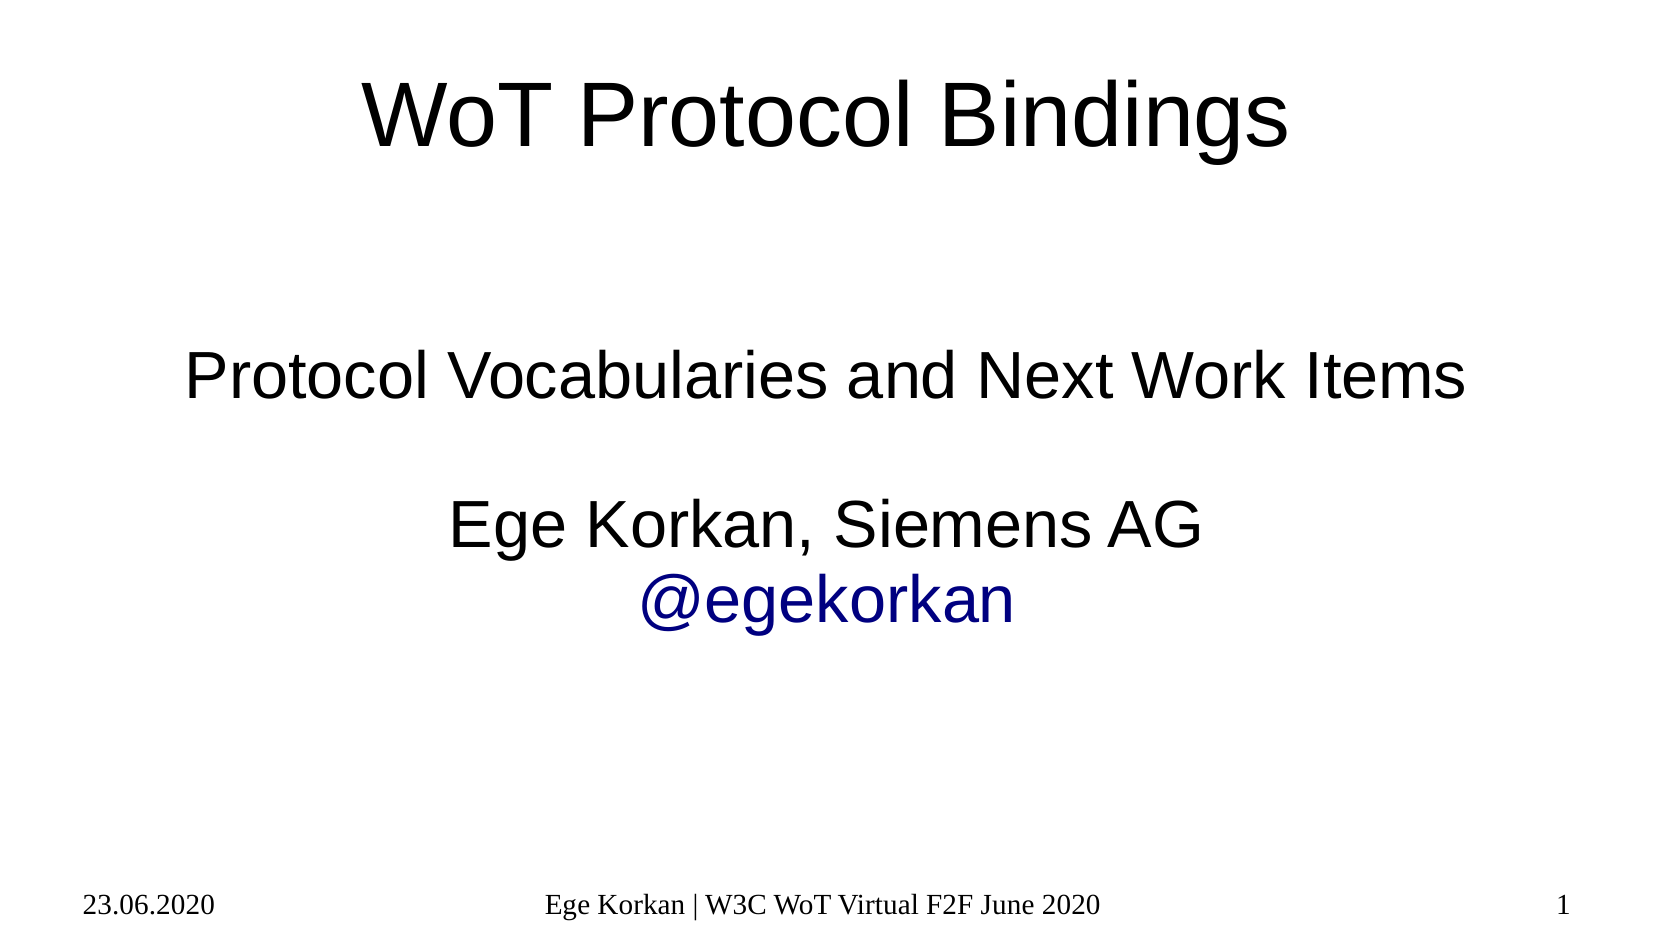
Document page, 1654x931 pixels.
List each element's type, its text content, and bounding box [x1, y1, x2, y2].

title WoT Protocol Bindings [82, 37, 1571, 193]
subtitle Protocol Vocabularies and Next Work Items Ege Korkan, Siemens AG @egekorkan [82, 217, 1571, 758]
